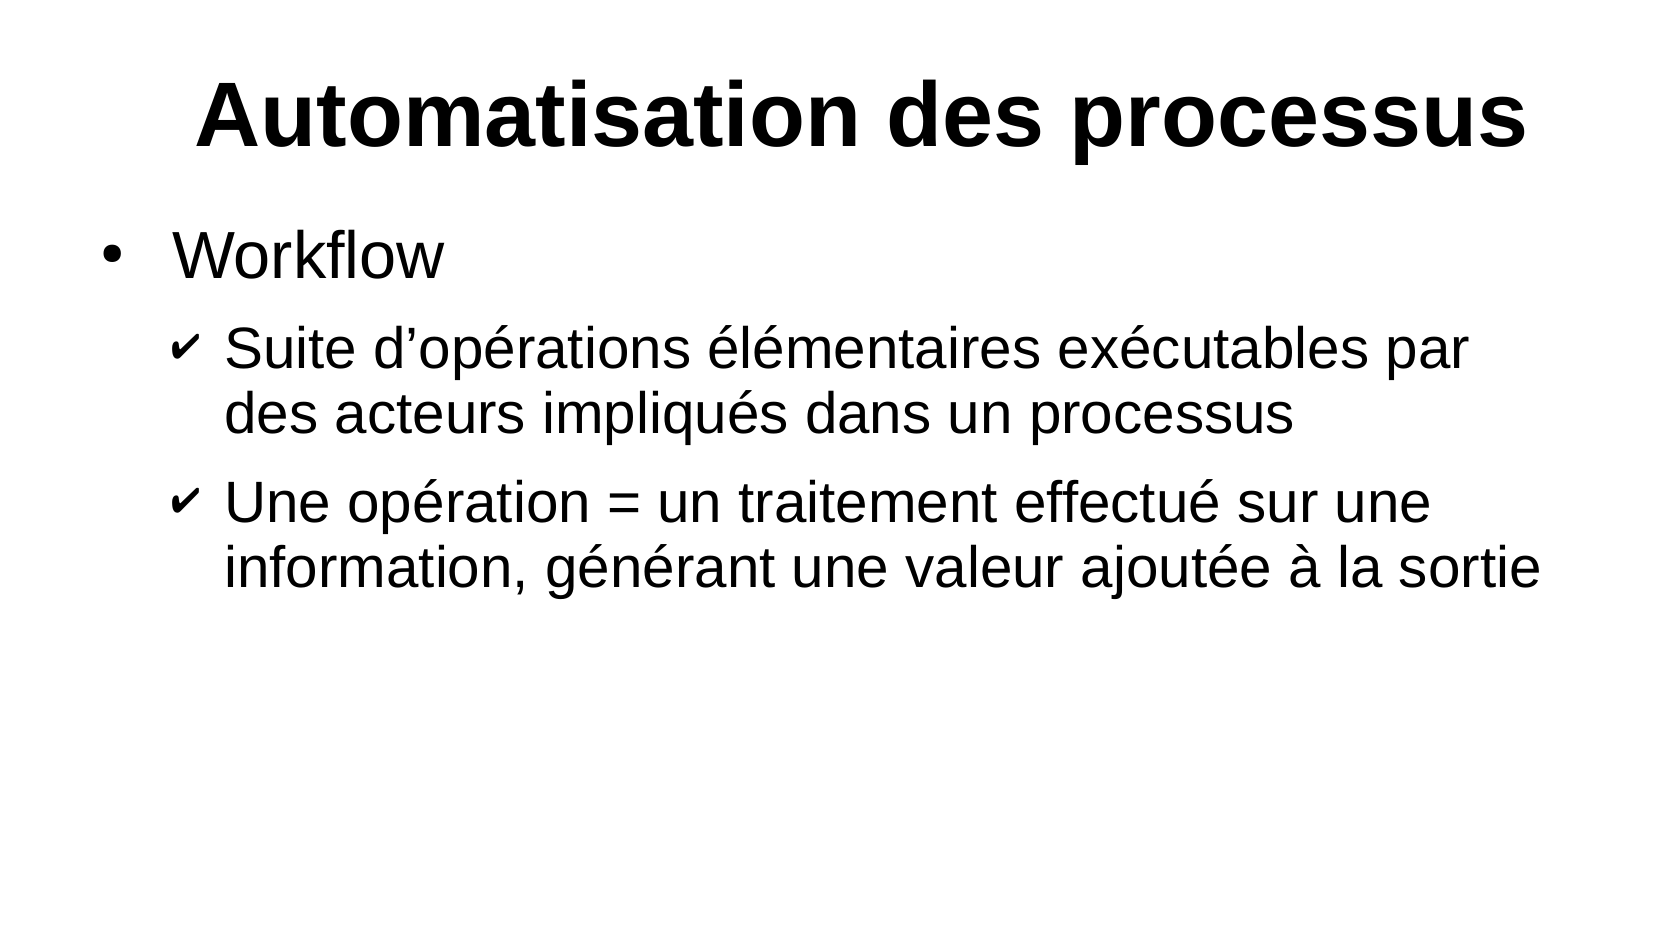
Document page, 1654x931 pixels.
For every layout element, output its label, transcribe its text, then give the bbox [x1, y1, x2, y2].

list Workflow Suite d’opérations élémentaires exécutables par des acteurs impliqués dans un processus Une opération = un traitement effectué sur une information, générant une valeur ajoutée à la sortie [82, 217, 1571, 827]
title Automatisation des processus [82, 37, 1571, 193]
